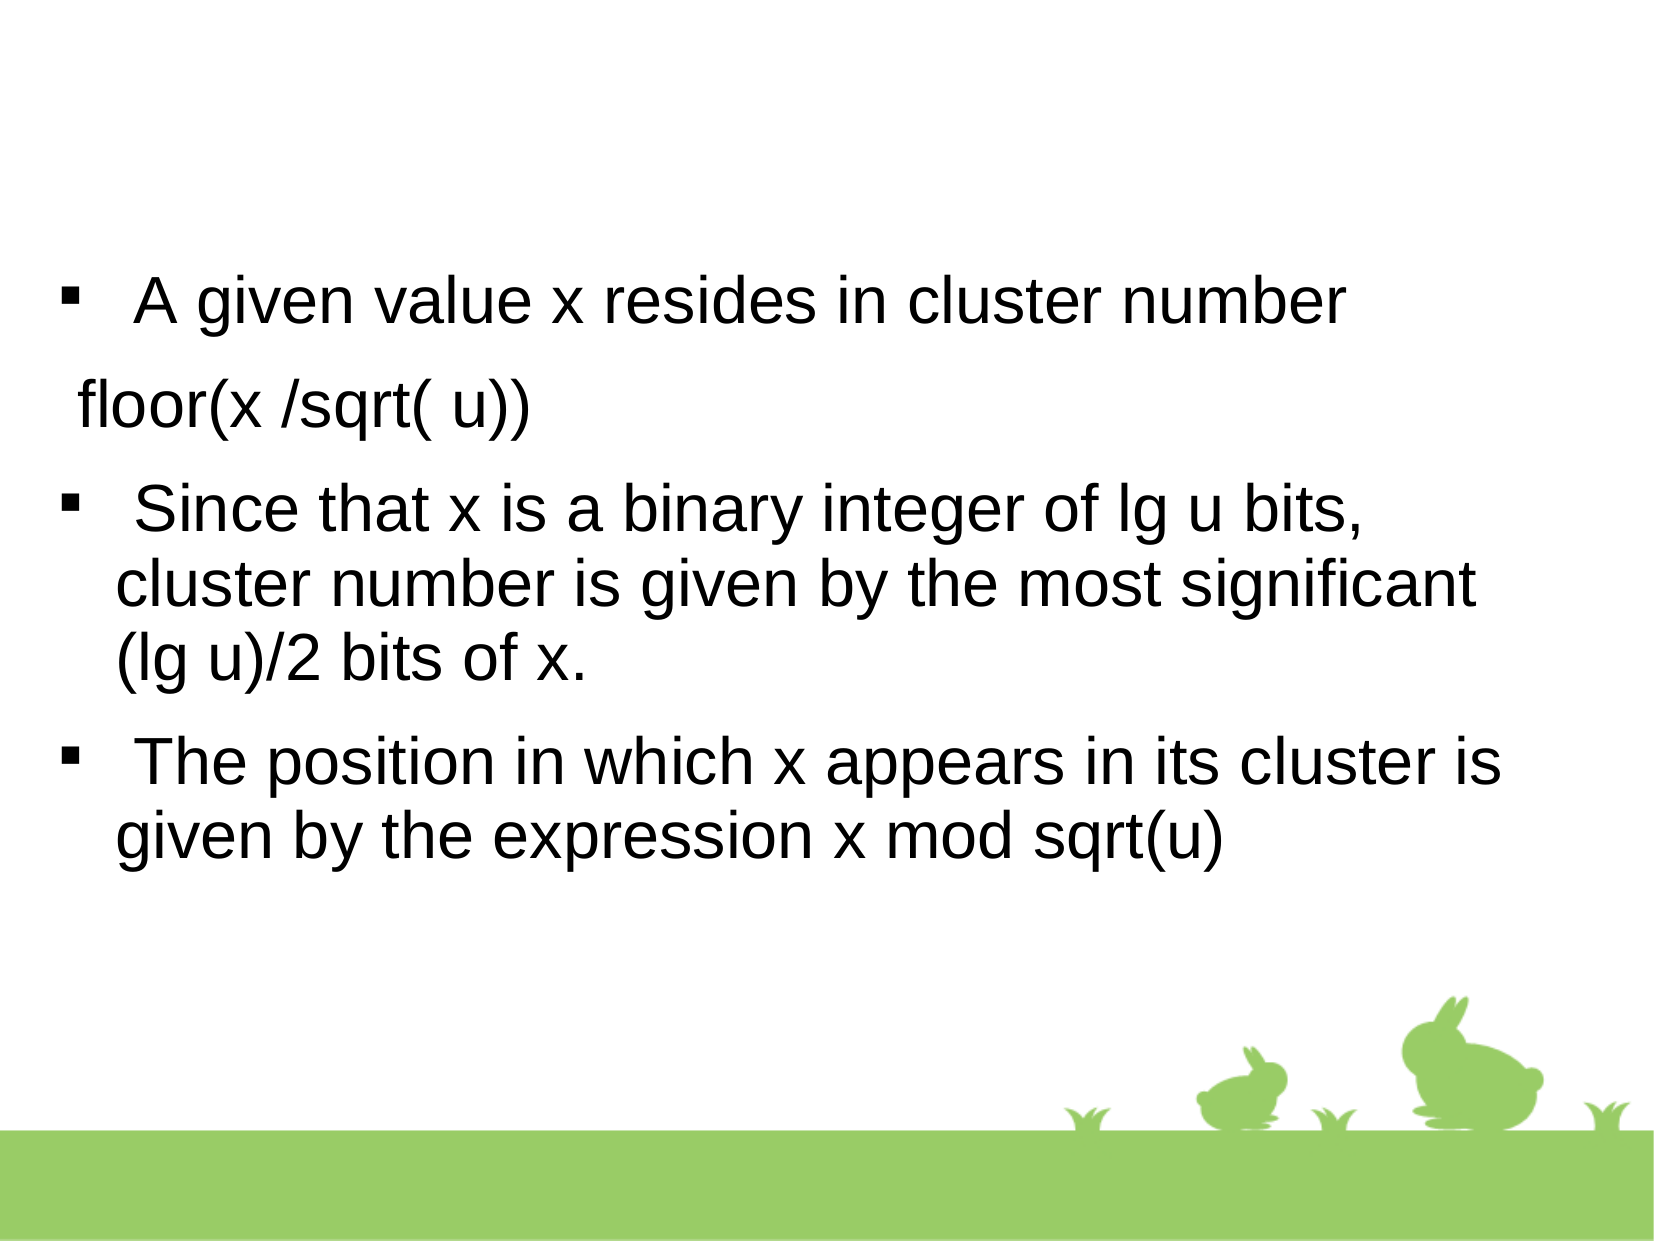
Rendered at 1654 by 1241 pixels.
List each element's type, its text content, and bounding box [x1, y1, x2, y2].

picture [0, 0, 1654, 1241]
text_box A given value x resides in cluster number floor(x /sqrt( u)) Since that x is a binary integer of lg u bits, cluster number is given by the most significant (lg u)/2 bits of x. The position in which x appears in its cluster is given by the expression x mod sqrt(u) [59, 259, 1547, 979]
